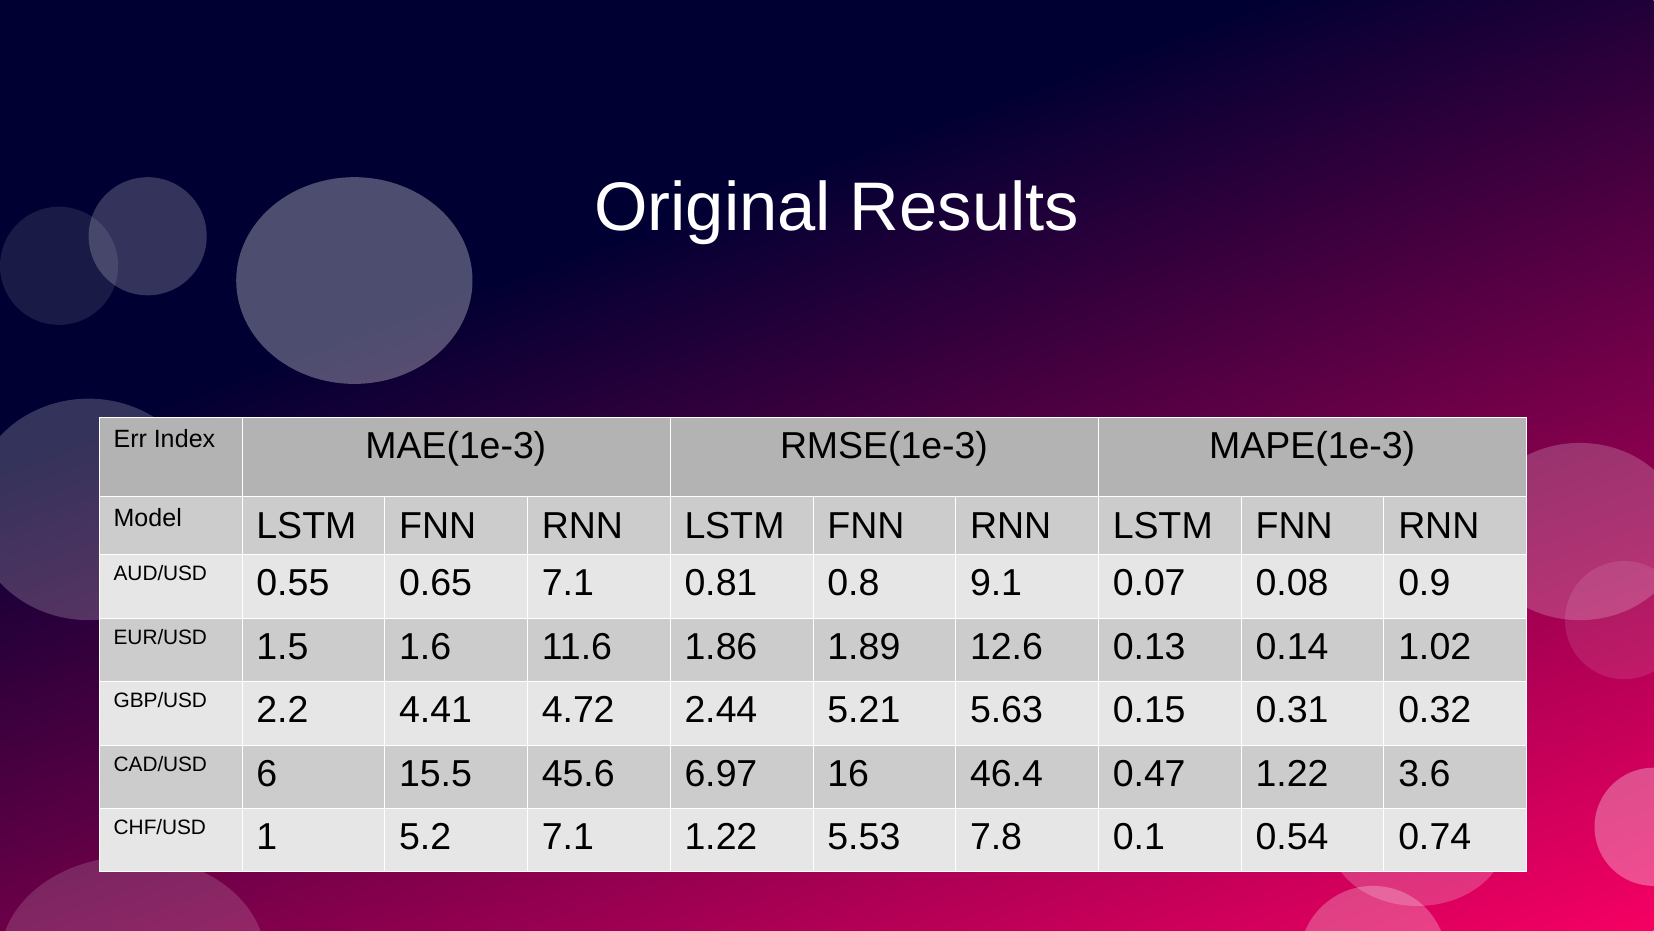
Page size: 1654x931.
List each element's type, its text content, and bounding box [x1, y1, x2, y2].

table_cell 1.5 [243, 619, 384, 681]
table_cell 16 [814, 746, 955, 808]
table_cell 1.22 [671, 809, 813, 871]
table_cell 7.8 [956, 809, 1098, 871]
table_cell 0.14 [1242, 619, 1383, 681]
table_cell 0.81 [671, 555, 813, 618]
table_cell 12.6 [956, 619, 1098, 681]
table_cell 9.1 [956, 555, 1098, 618]
table_cell 7.1 [528, 555, 670, 618]
table_cell GBP/USD [100, 682, 242, 745]
table_cell 15.5 [385, 746, 527, 808]
table_cell 5.53 [814, 809, 955, 871]
table_cell 0.54 [1242, 809, 1383, 871]
table_cell 7.1 [528, 809, 670, 871]
table_cell FNN [814, 497, 955, 554]
table_cell 11.6 [528, 619, 670, 681]
table_cell LSTM [671, 497, 813, 554]
table_header Err Index [100, 418, 242, 496]
table_cell 0.31 [1242, 682, 1383, 745]
table_cell 0.8 [814, 555, 955, 618]
table_cell 3.6 [1384, 746, 1526, 808]
table_cell EUR/USD [100, 619, 242, 681]
table_cell 4.72 [528, 682, 670, 745]
table_cell 0.47 [1099, 746, 1241, 808]
table_cell 1.6 [385, 619, 527, 681]
table_cell FNN [385, 497, 527, 554]
table_cell 1.02 [1384, 619, 1526, 681]
table_cell 5.2 [385, 809, 527, 871]
table_header MAPE(1e-3) [1099, 418, 1526, 496]
table_cell RNN [956, 497, 1098, 554]
title Original Results [98, 125, 1576, 288]
table_cell AUD/USD [100, 555, 242, 618]
table_cell 0.15 [1099, 682, 1241, 745]
table_cell 46.4 [956, 746, 1098, 808]
table_header RMSE(1e-3) [671, 418, 1098, 496]
table_cell 4.41 [385, 682, 527, 745]
table_cell LSTM [243, 497, 384, 554]
table_cell 0.08 [1242, 555, 1383, 618]
table_cell CAD/USD [100, 746, 242, 808]
table_cell 1.22 [1242, 746, 1383, 808]
table_cell RNN [1384, 497, 1526, 554]
table_cell 0.9 [1384, 555, 1526, 618]
table_cell 0.74 [1384, 809, 1526, 871]
table_cell 1.86 [671, 619, 813, 681]
table_cell 2.2 [243, 682, 384, 745]
table_header MAE(1e-3) [243, 418, 670, 496]
table_cell Model [100, 497, 242, 554]
table_cell 5.63 [956, 682, 1098, 745]
table_cell 0.65 [385, 555, 527, 618]
table_cell 2.44 [671, 682, 813, 745]
table_cell 0.32 [1384, 682, 1526, 745]
table_cell 5.21 [814, 682, 955, 745]
table_cell 1.89 [814, 619, 955, 681]
table_cell FNN [1242, 497, 1383, 554]
table_cell 6 [243, 746, 384, 808]
table_cell 0.55 [243, 555, 384, 618]
table_cell 0.13 [1099, 619, 1241, 681]
table_cell 0.1 [1099, 809, 1241, 871]
table_cell 0.07 [1099, 555, 1241, 618]
table_cell 1 [243, 809, 384, 871]
table_cell 45.6 [528, 746, 670, 808]
table_cell RNN [528, 497, 670, 554]
table_cell LSTM [1099, 497, 1241, 554]
table_cell CHF/USD [100, 809, 242, 871]
table_cell 6.97 [671, 746, 813, 808]
